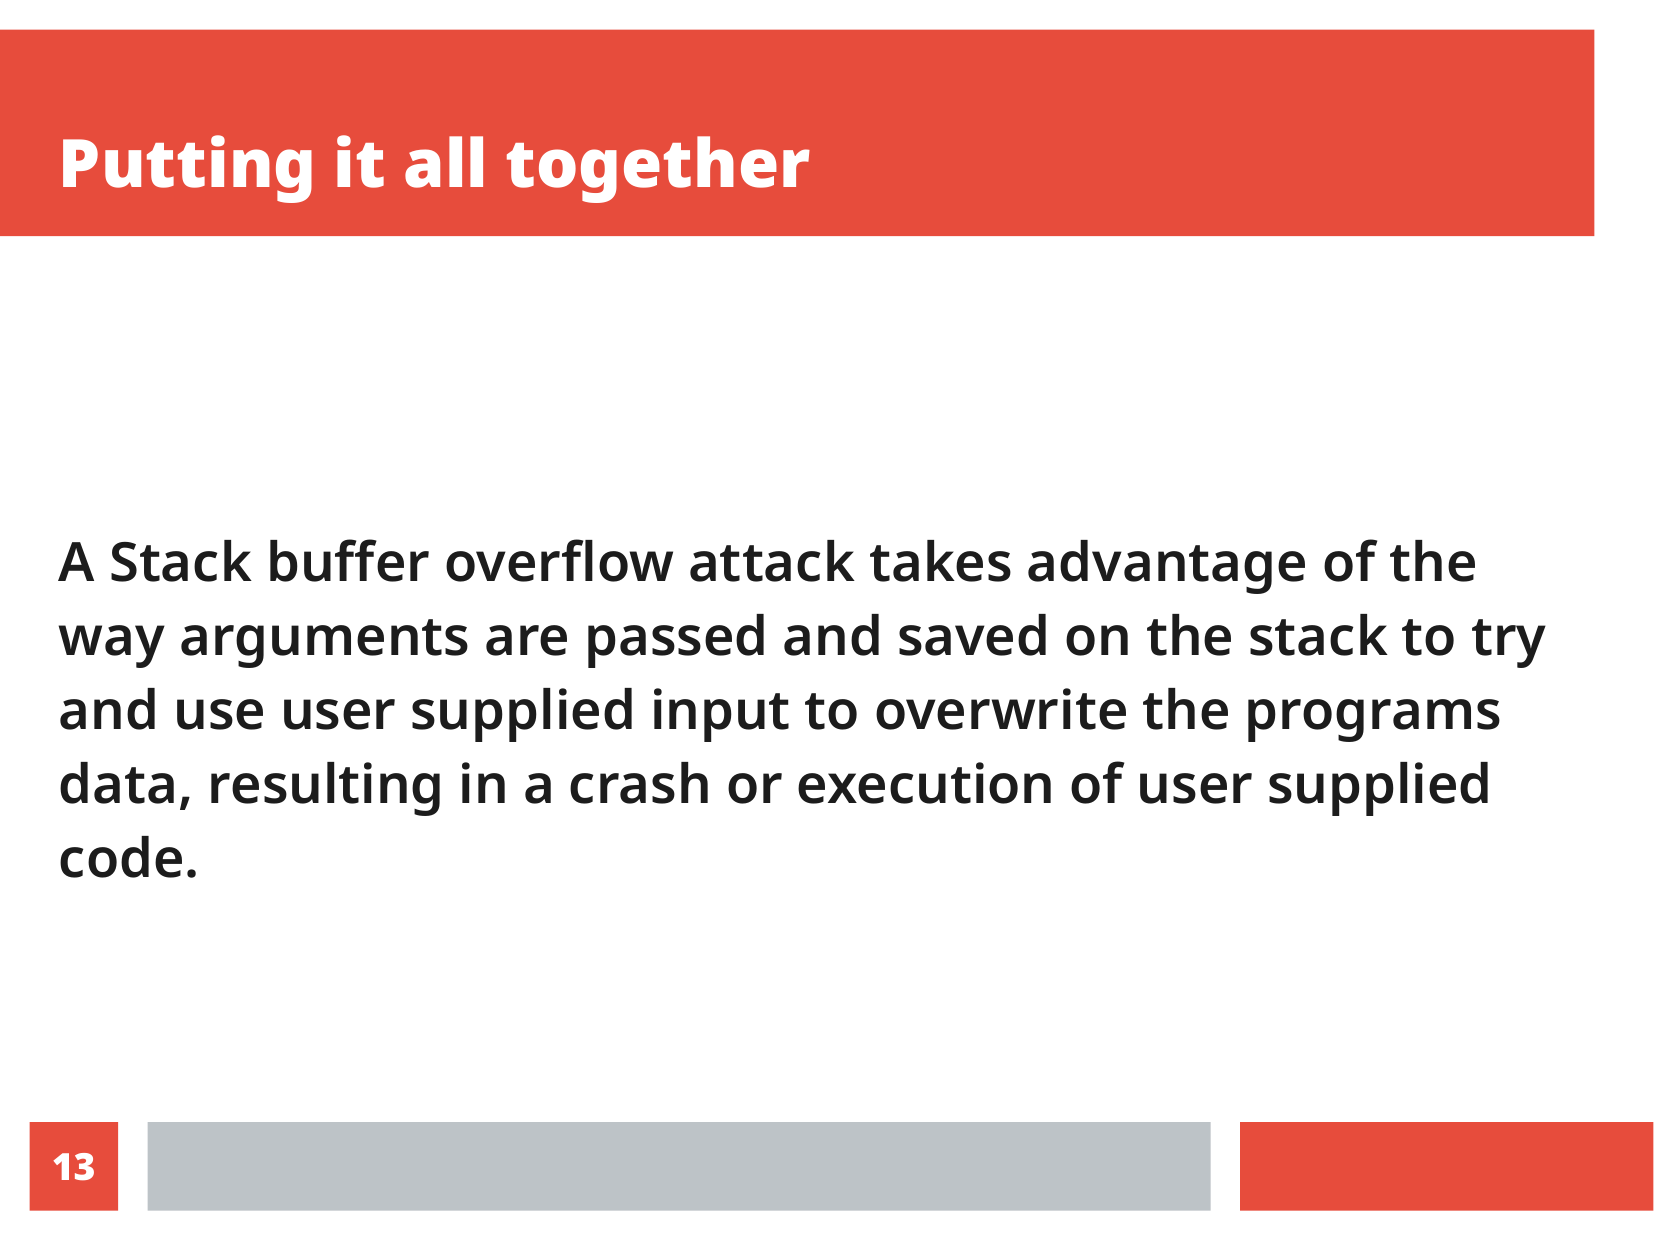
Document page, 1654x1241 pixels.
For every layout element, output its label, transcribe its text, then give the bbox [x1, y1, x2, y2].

title Putting it all together [59, 59, 1595, 207]
list A Stack buffer overflow attack takes advantage of the way arguments are passed and saved on the stack to try and use user supplied input to overwrite the programs data, resulting in a crash or execution of user supplied code. [59, 324, 1565, 1093]
